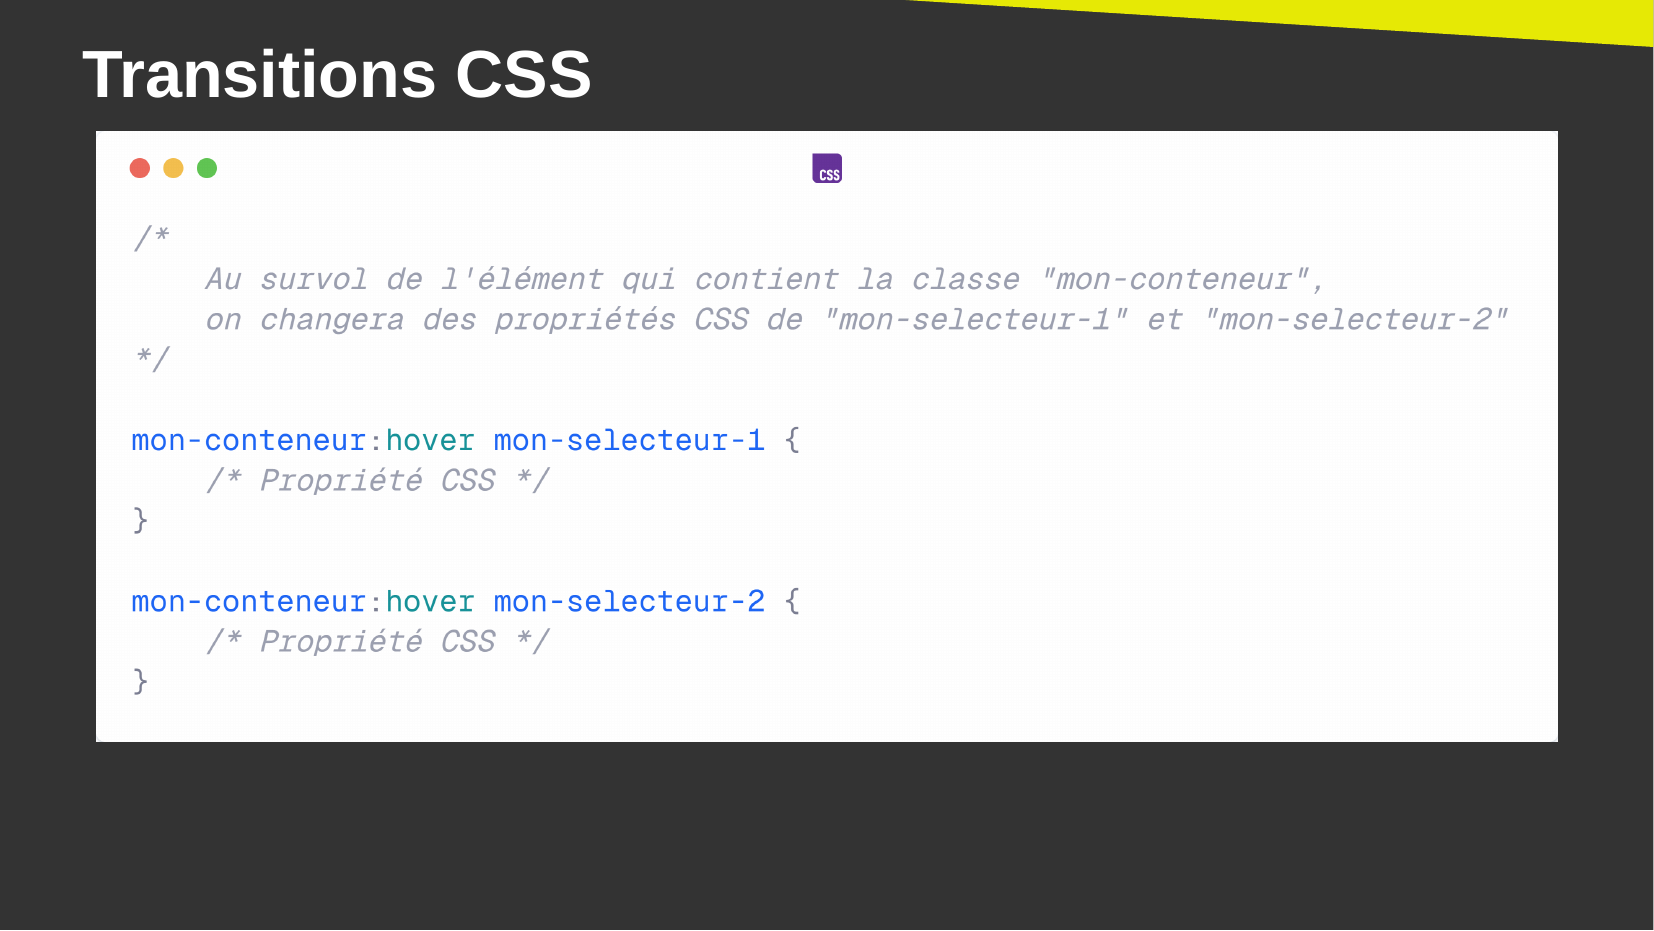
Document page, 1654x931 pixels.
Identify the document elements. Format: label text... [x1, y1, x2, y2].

title Transitions CSS [82, 37, 1571, 114]
text_box [905, 0, 1654, 48]
picture [96, 131, 1558, 742]
